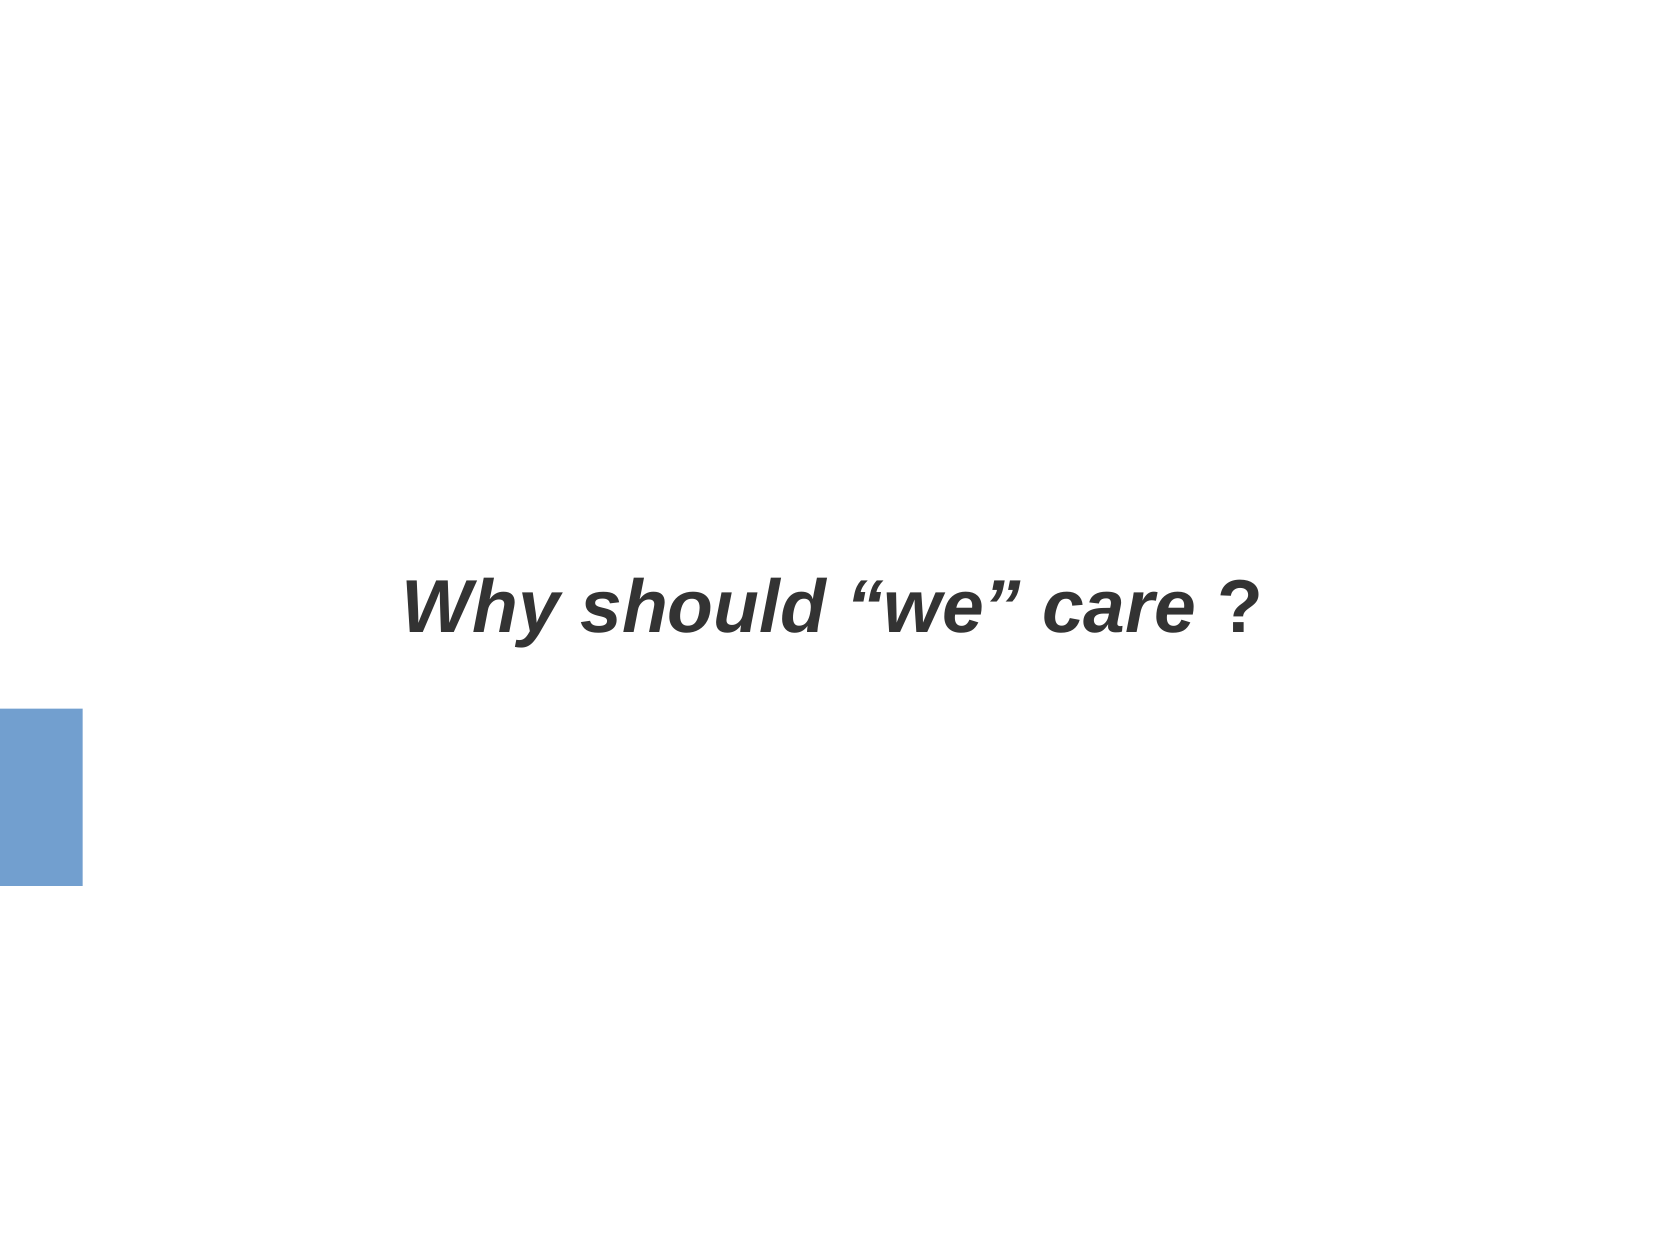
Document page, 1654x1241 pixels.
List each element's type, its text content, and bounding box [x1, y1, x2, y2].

subtitle Why should “we” care ? [129, 59, 1536, 1155]
